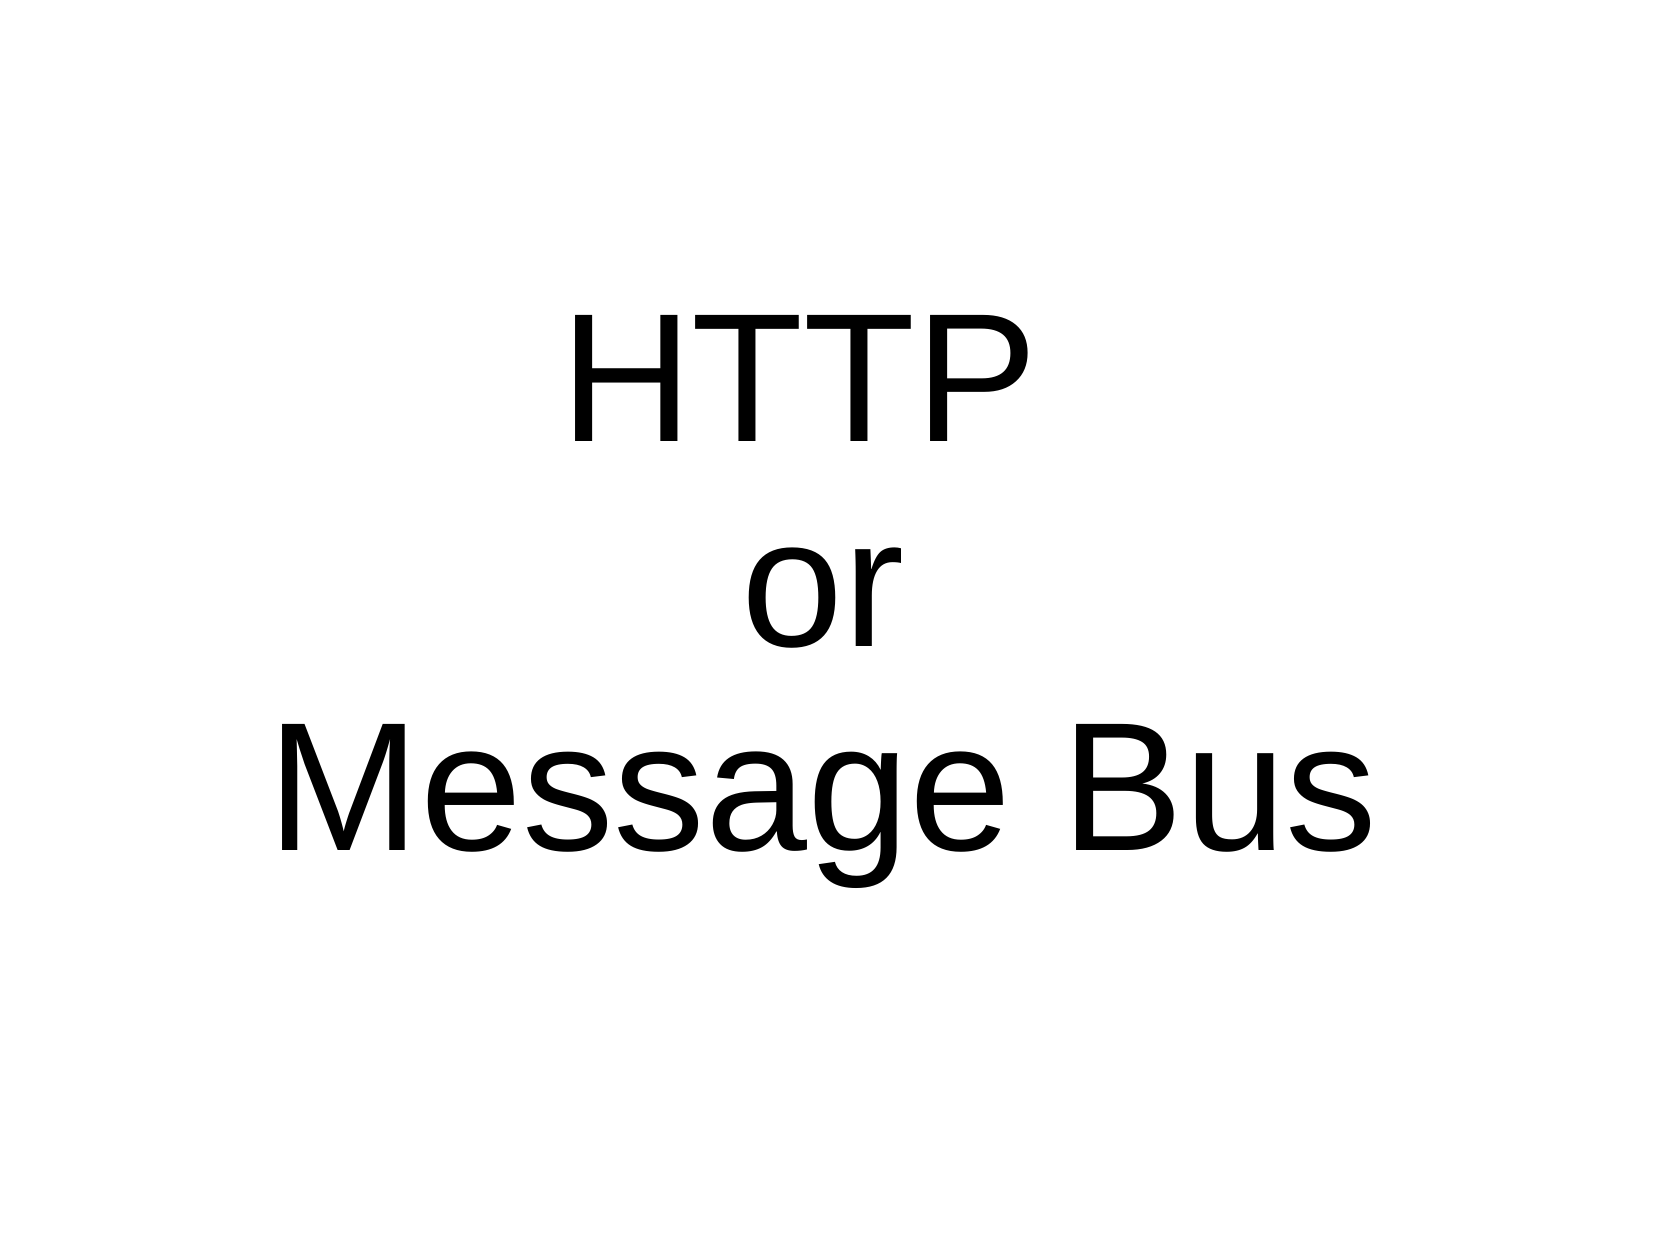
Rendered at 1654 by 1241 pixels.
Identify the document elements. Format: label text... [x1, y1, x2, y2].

text_box HTTP or Message Bus [252, 267, 1394, 898]
